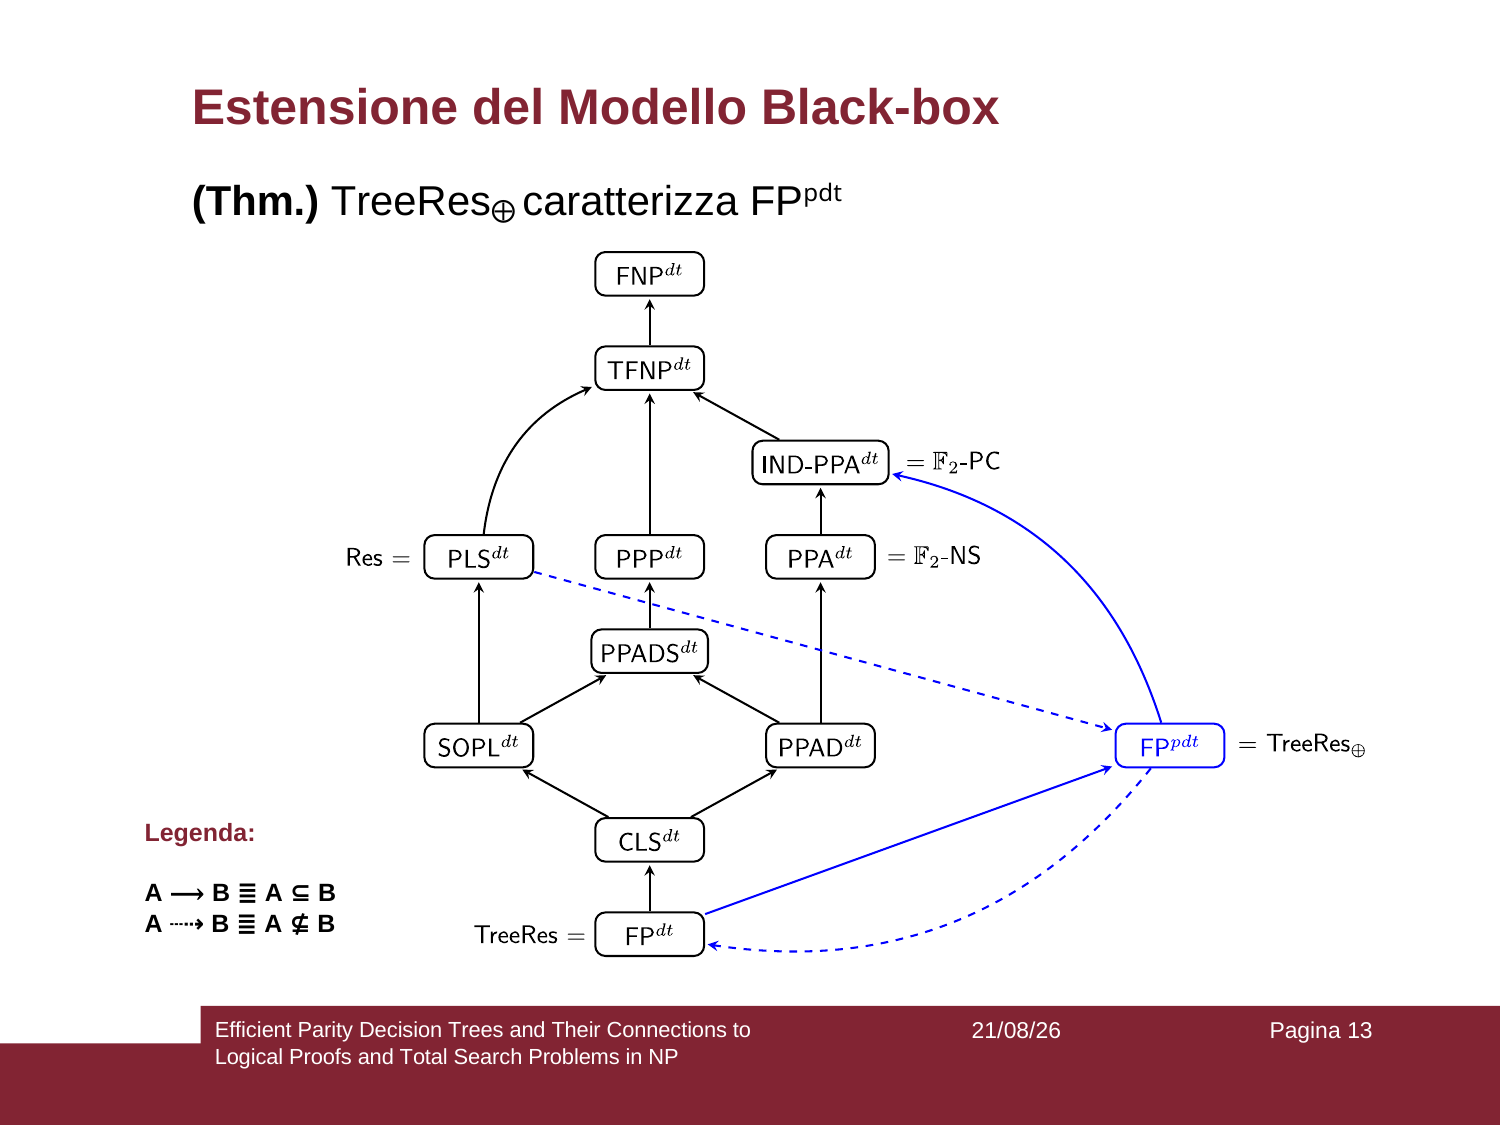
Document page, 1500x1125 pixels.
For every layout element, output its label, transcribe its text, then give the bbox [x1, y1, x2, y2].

text_box Estensione del Modello Black-box [177, 66, 1394, 151]
text_box Pagina <number> [1173, 1008, 1388, 1084]
text_box Legenda: A ⟶ B ≣ A ⊆ B A ┄⇢ B ≣ A ⊈ B [129, 809, 336, 945]
picture [336, 251, 1376, 973]
text_box Efficient Parity Decision Trees and Their Connections to Logical Proofs and Total Search Problems in NP [200, 1008, 768, 1084]
text_box 24/10/24 [860, 1008, 1173, 1084]
text_box (Thm.) TreeRes⨁ caratterizza FPpdt [177, 165, 1392, 232]
